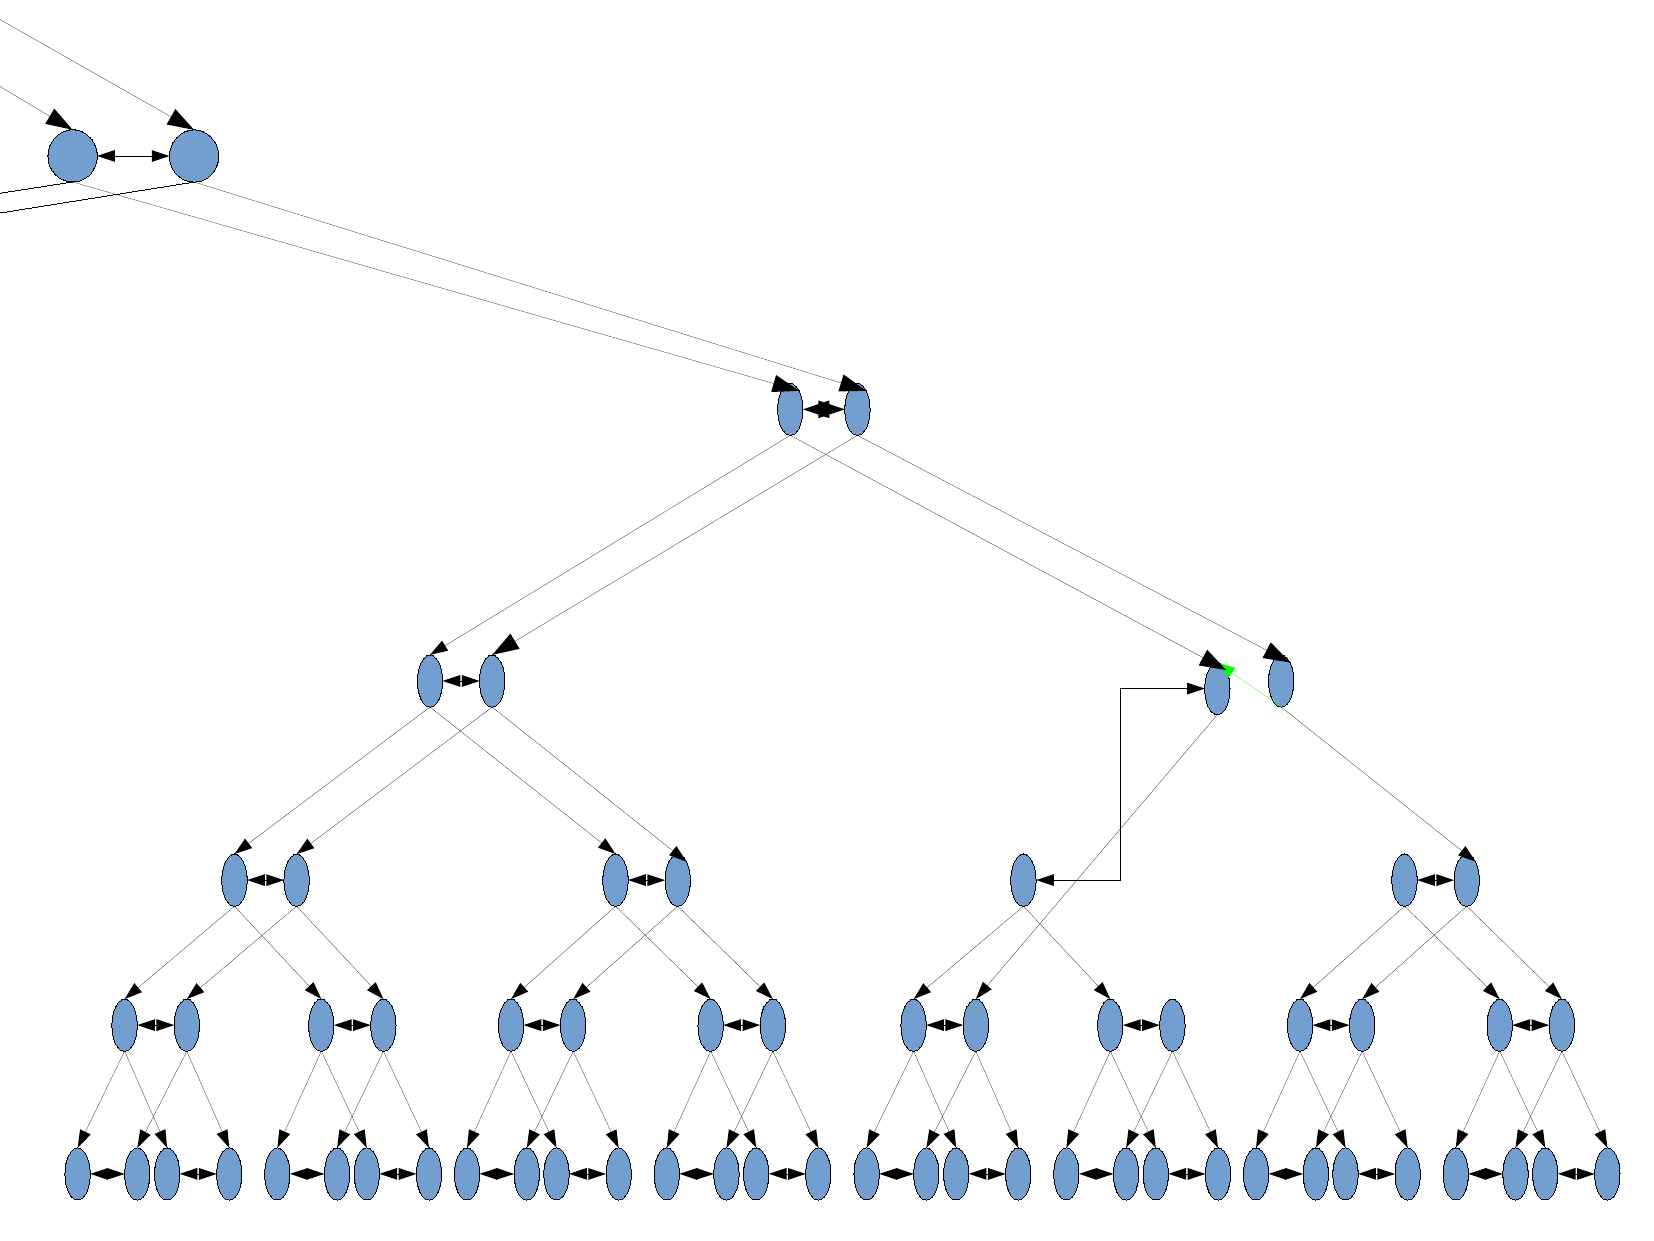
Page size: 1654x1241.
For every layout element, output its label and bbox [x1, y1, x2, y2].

text_box [1268, 660, 1294, 707]
text_box [174, 999, 200, 1052]
text_box [1205, 1148, 1231, 1201]
text_box [560, 999, 586, 1052]
text_box [844, 391, 871, 435]
text_box [1243, 1147, 1269, 1200]
text_box [857, 383, 866, 389]
text_box [777, 391, 803, 435]
text_box [1502, 1147, 1529, 1201]
text_box [47, 129, 98, 182]
text_box [124, 1147, 150, 1201]
text_box [790, 383, 799, 390]
text_box [169, 129, 219, 182]
text_box [1204, 668, 1231, 715]
text_box [1159, 999, 1186, 1052]
text_box [713, 1147, 740, 1201]
text_box [264, 1147, 290, 1200]
text_box [111, 999, 138, 1052]
text_box [963, 999, 989, 1052]
text_box [1010, 853, 1037, 906]
text_box [606, 1147, 632, 1201]
text_box [1143, 1147, 1169, 1200]
text_box [1053, 1147, 1079, 1200]
text_box [370, 999, 397, 1052]
text_box [454, 1147, 480, 1200]
text_box [743, 1148, 769, 1200]
text_box [1097, 999, 1123, 1052]
text_box [416, 1147, 442, 1201]
text_box [1487, 999, 1513, 1052]
text_box [64, 1147, 91, 1200]
text_box [479, 654, 505, 707]
text_box [1113, 1147, 1139, 1201]
text_box [1332, 1147, 1359, 1200]
text_box [1391, 853, 1418, 906]
text_box [1532, 1148, 1558, 1200]
text_box [324, 1147, 350, 1201]
text_box [1287, 999, 1313, 1051]
text_box [221, 854, 248, 906]
text_box [354, 1147, 380, 1200]
text_box [1005, 1148, 1031, 1201]
text_box [514, 1148, 540, 1201]
text_box [697, 999, 724, 1052]
text_box [308, 999, 334, 1052]
text_box [853, 1147, 880, 1200]
text_box [1549, 999, 1575, 1051]
text_box [760, 999, 786, 1051]
text_box [498, 999, 524, 1051]
text_box [805, 1147, 831, 1201]
text_box [900, 999, 927, 1052]
text_box [154, 1148, 180, 1200]
text_box [1454, 857, 1480, 906]
text_box [665, 857, 691, 906]
text_box [417, 655, 443, 707]
text_box [1349, 999, 1375, 1052]
text_box [1594, 1147, 1621, 1201]
text_box [943, 1148, 969, 1200]
text_box [543, 1147, 570, 1200]
text_box [602, 854, 629, 906]
text_box [216, 1147, 242, 1201]
text_box [913, 1147, 939, 1201]
text_box [1443, 1148, 1469, 1200]
text_box [1303, 1148, 1329, 1201]
text_box [654, 1147, 680, 1200]
text_box [1395, 1147, 1421, 1201]
text_box [283, 854, 310, 906]
